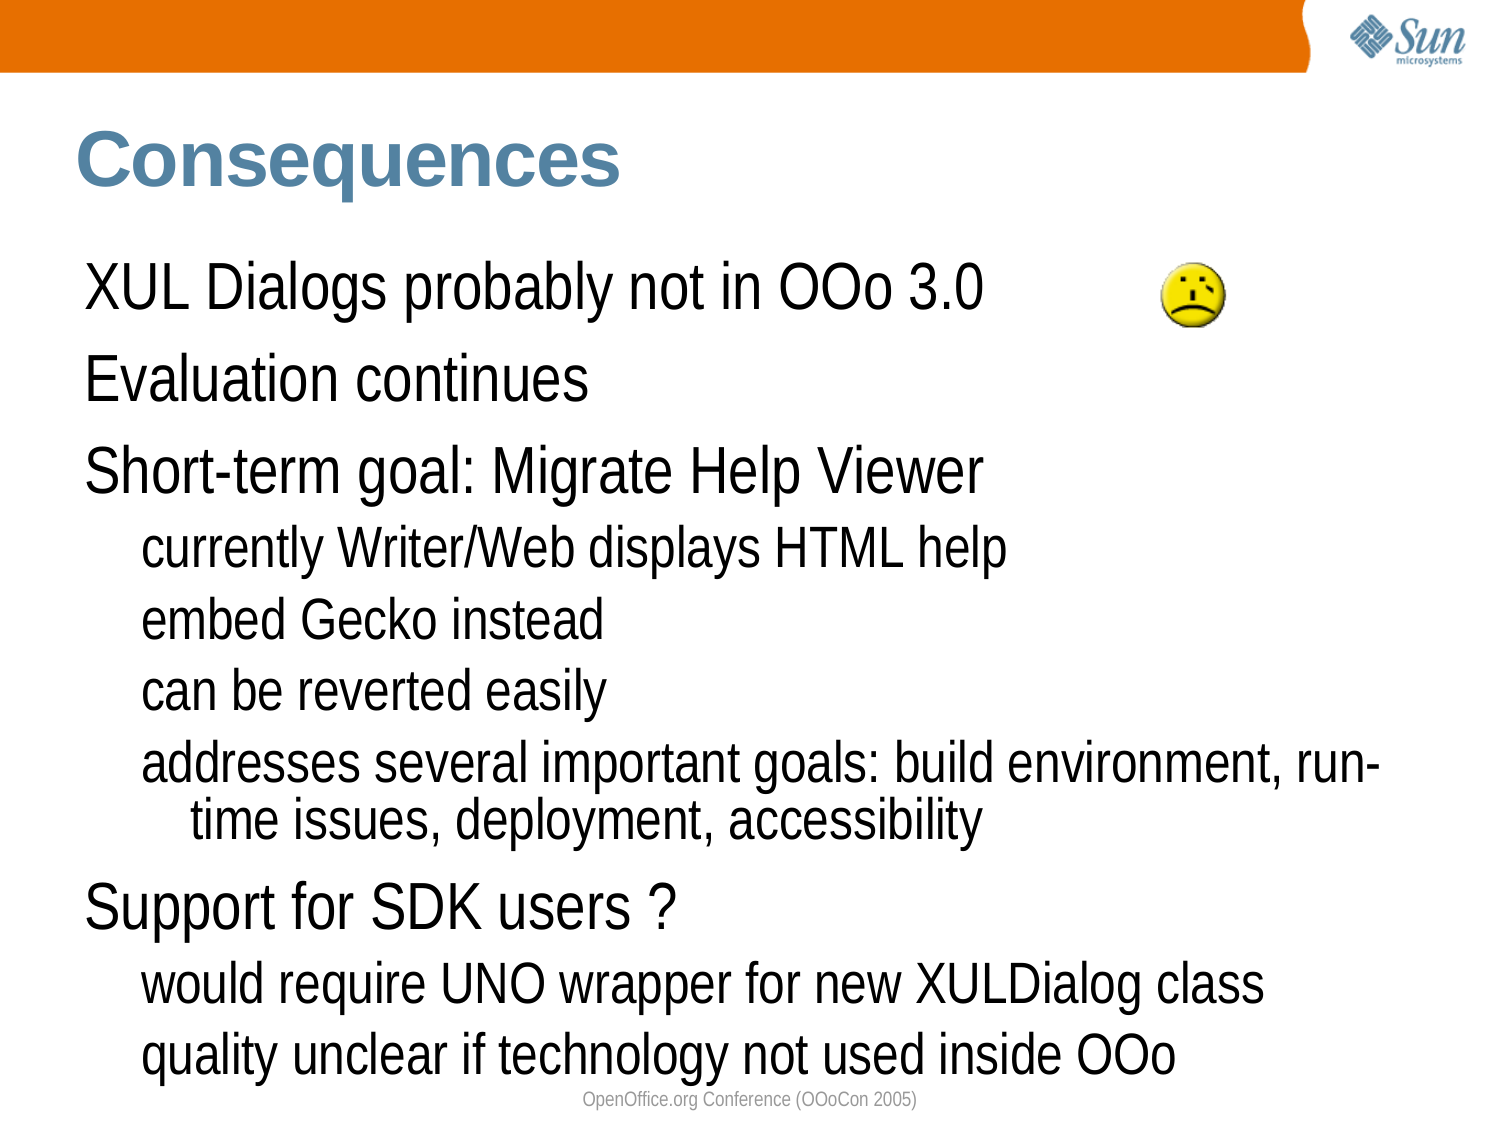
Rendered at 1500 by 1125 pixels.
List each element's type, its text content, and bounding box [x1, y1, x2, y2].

title Consequences [75, 122, 1438, 228]
picture [0, 0, 1500, 75]
picture [1159, 261, 1228, 331]
list XUL Dialogs probably not in OOo 3.0 Evaluation continues Short-term goal: Migrate Help Viewer currently Writer/Web displays HTML help embed Gecko instead can be reverted easily addresses several important goals: build environment, run-time issues, deployment, accessibility Support for SDK users ? would require UNO wrapper for new XULDialog class quality unclear if technology not used inside OOo [64, 257, 1402, 1091]
